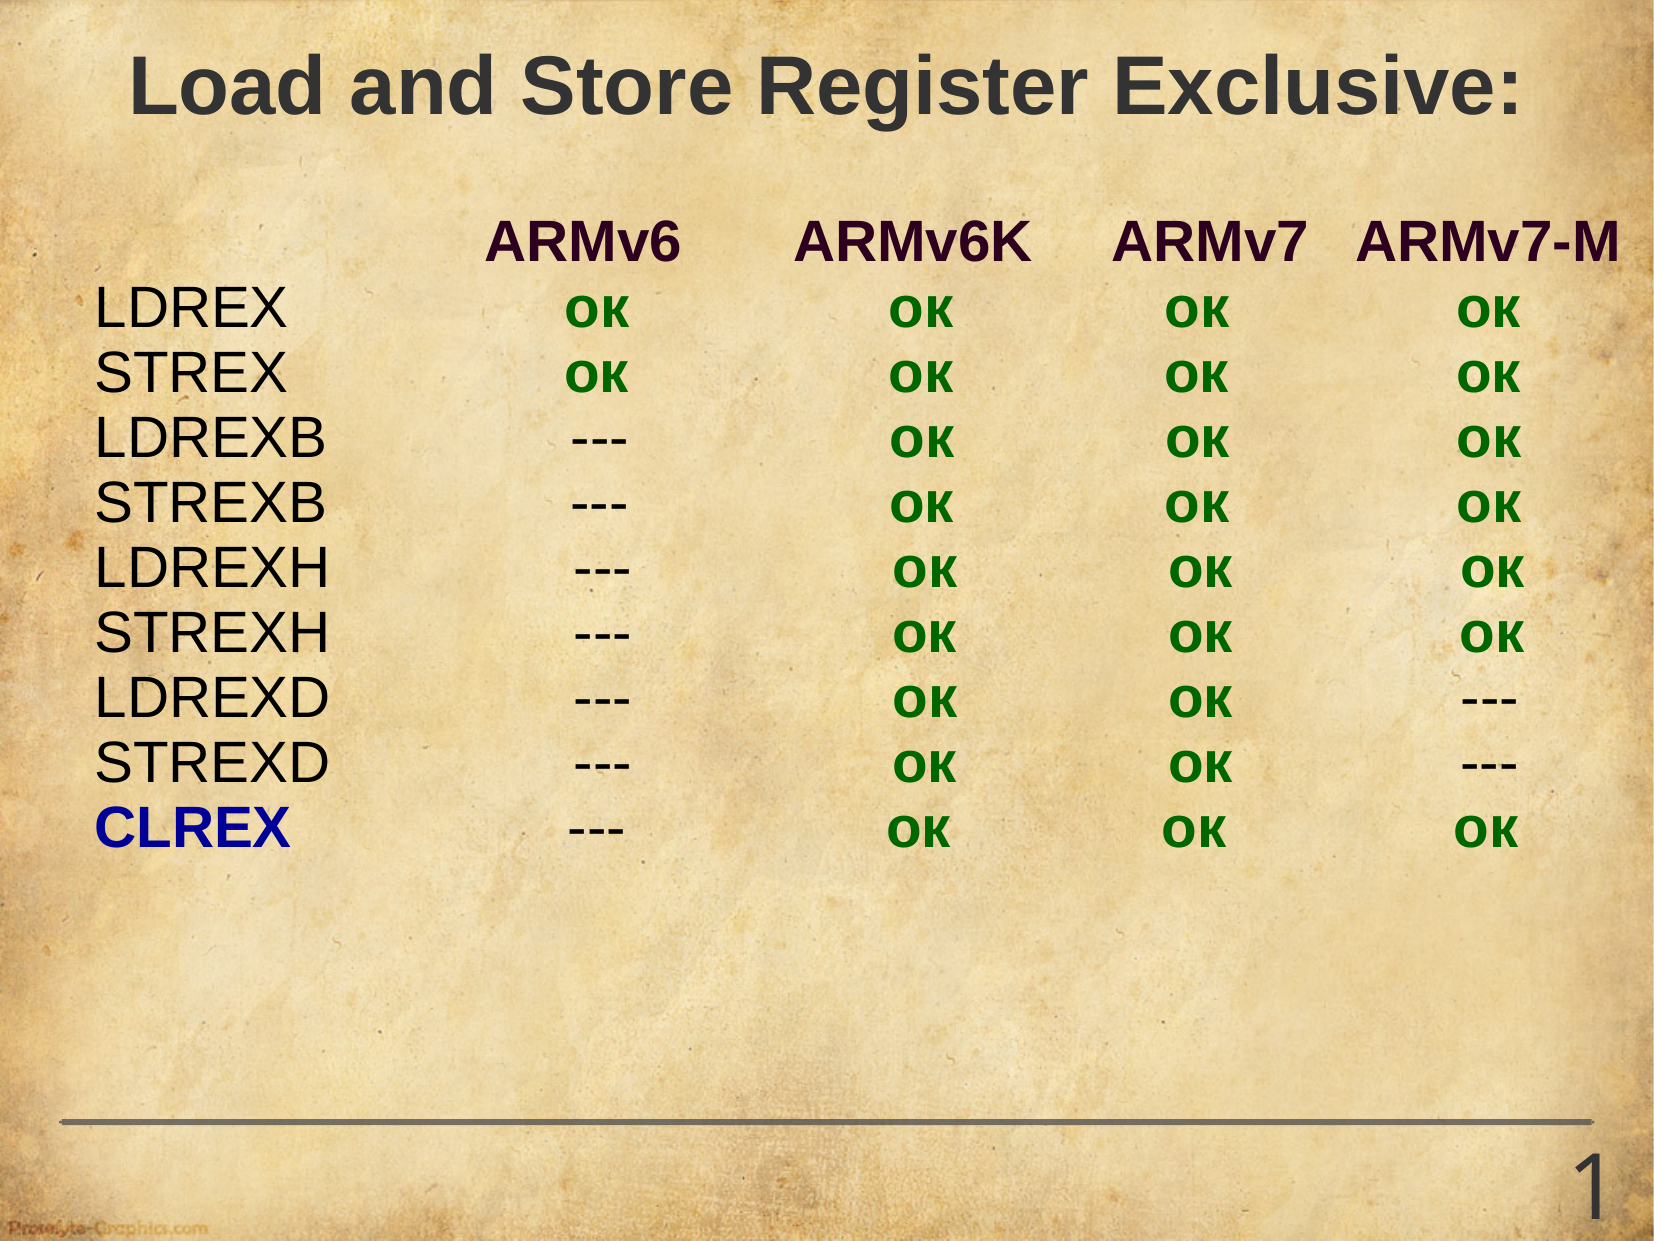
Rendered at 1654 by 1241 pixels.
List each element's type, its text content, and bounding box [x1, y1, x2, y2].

subtitle ARMv6 ARMv6K ARMv7 ARMv7-M LDREX ок ок ок ок STREX ок ок ок ок LDREXB --- ок ок ок STREXB --- ок ок ок LDREXH --- ок ок ок STREXH --- ок ок ок LDREXD --- ок ок --- STREXD --- ок ок --- CLREX --- ок ок ок [94, 185, 1630, 1004]
title Load and Store Register Exclusive: [82, 0, 1571, 189]
picture [0, 0, 1654, 1241]
text_box <номер> [1553, 1114, 1648, 1236]
